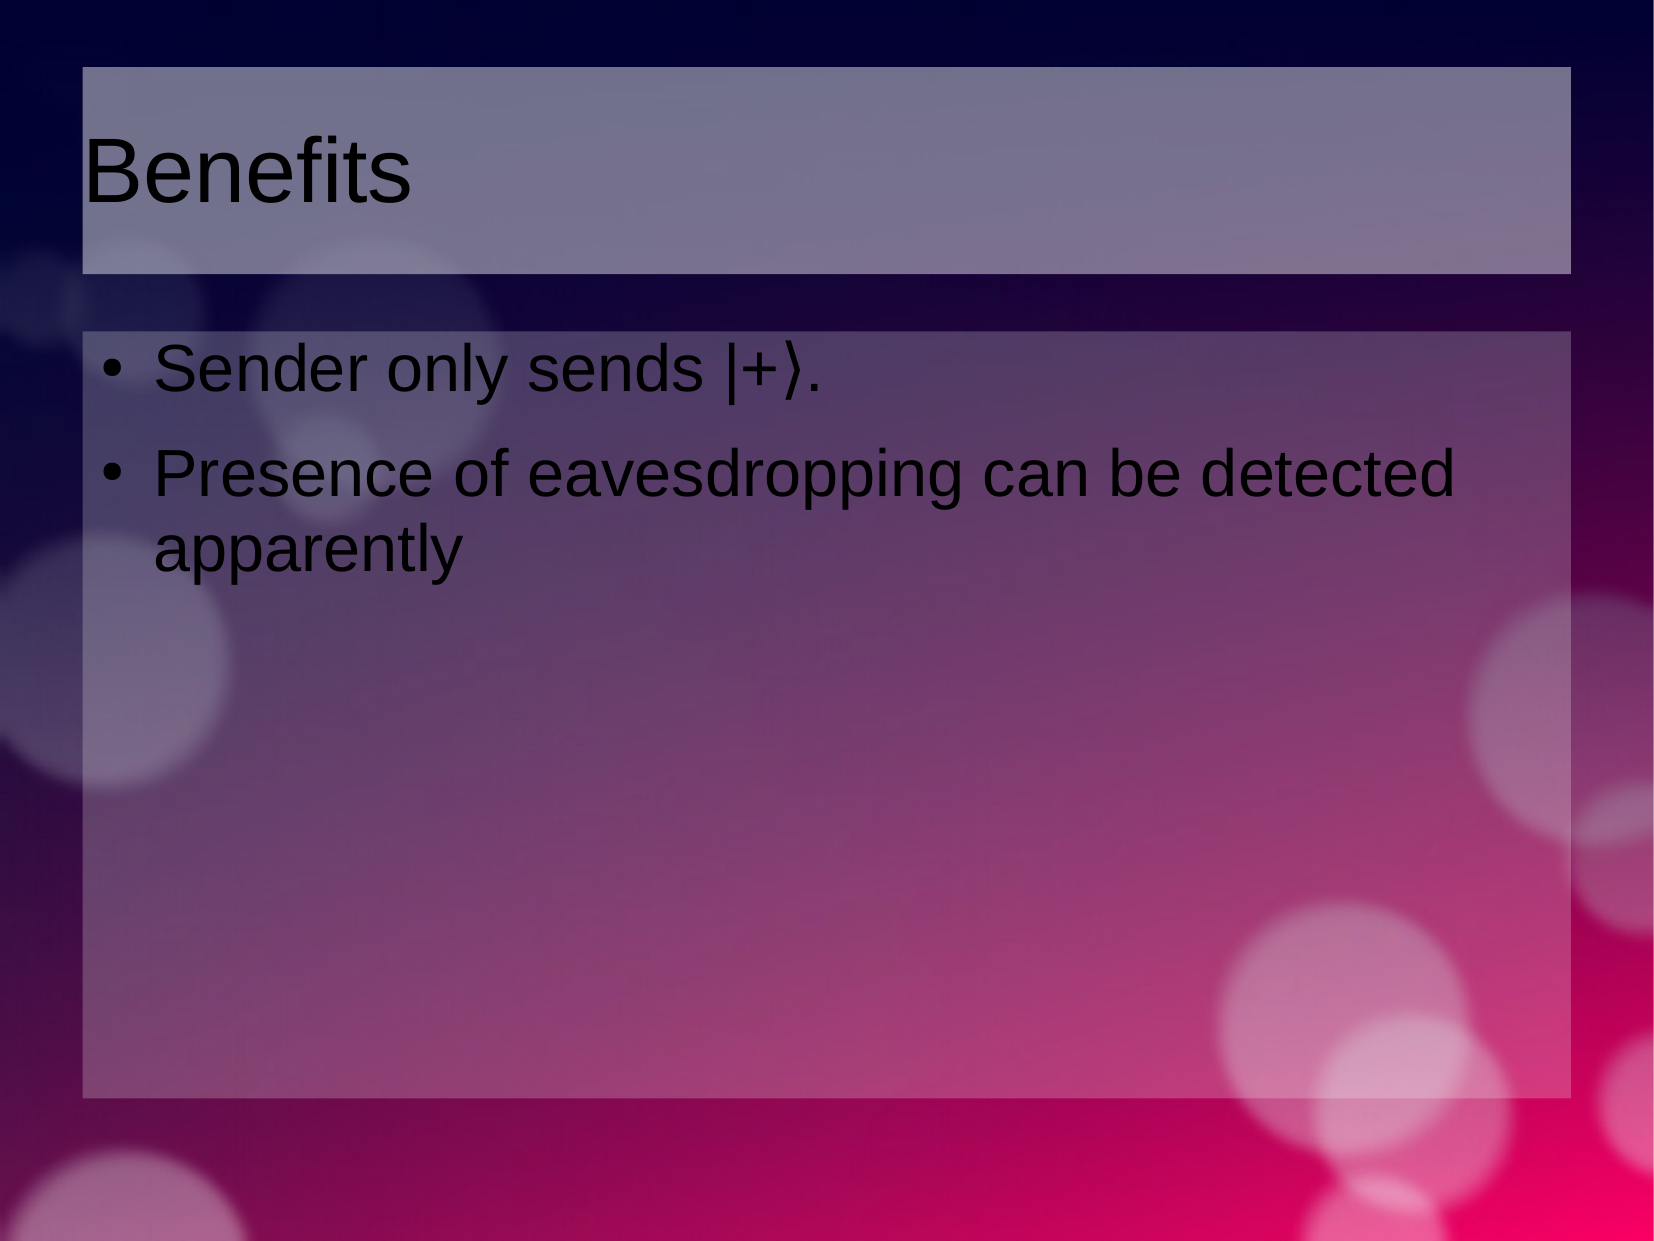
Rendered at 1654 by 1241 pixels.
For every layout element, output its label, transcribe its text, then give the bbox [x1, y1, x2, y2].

title Benefits [82, 67, 1571, 275]
picture [0, 0, 1654, 1241]
list Sender only sends |+⟩. Presence of eavesdropping can be detected apparently [82, 331, 1571, 1099]
